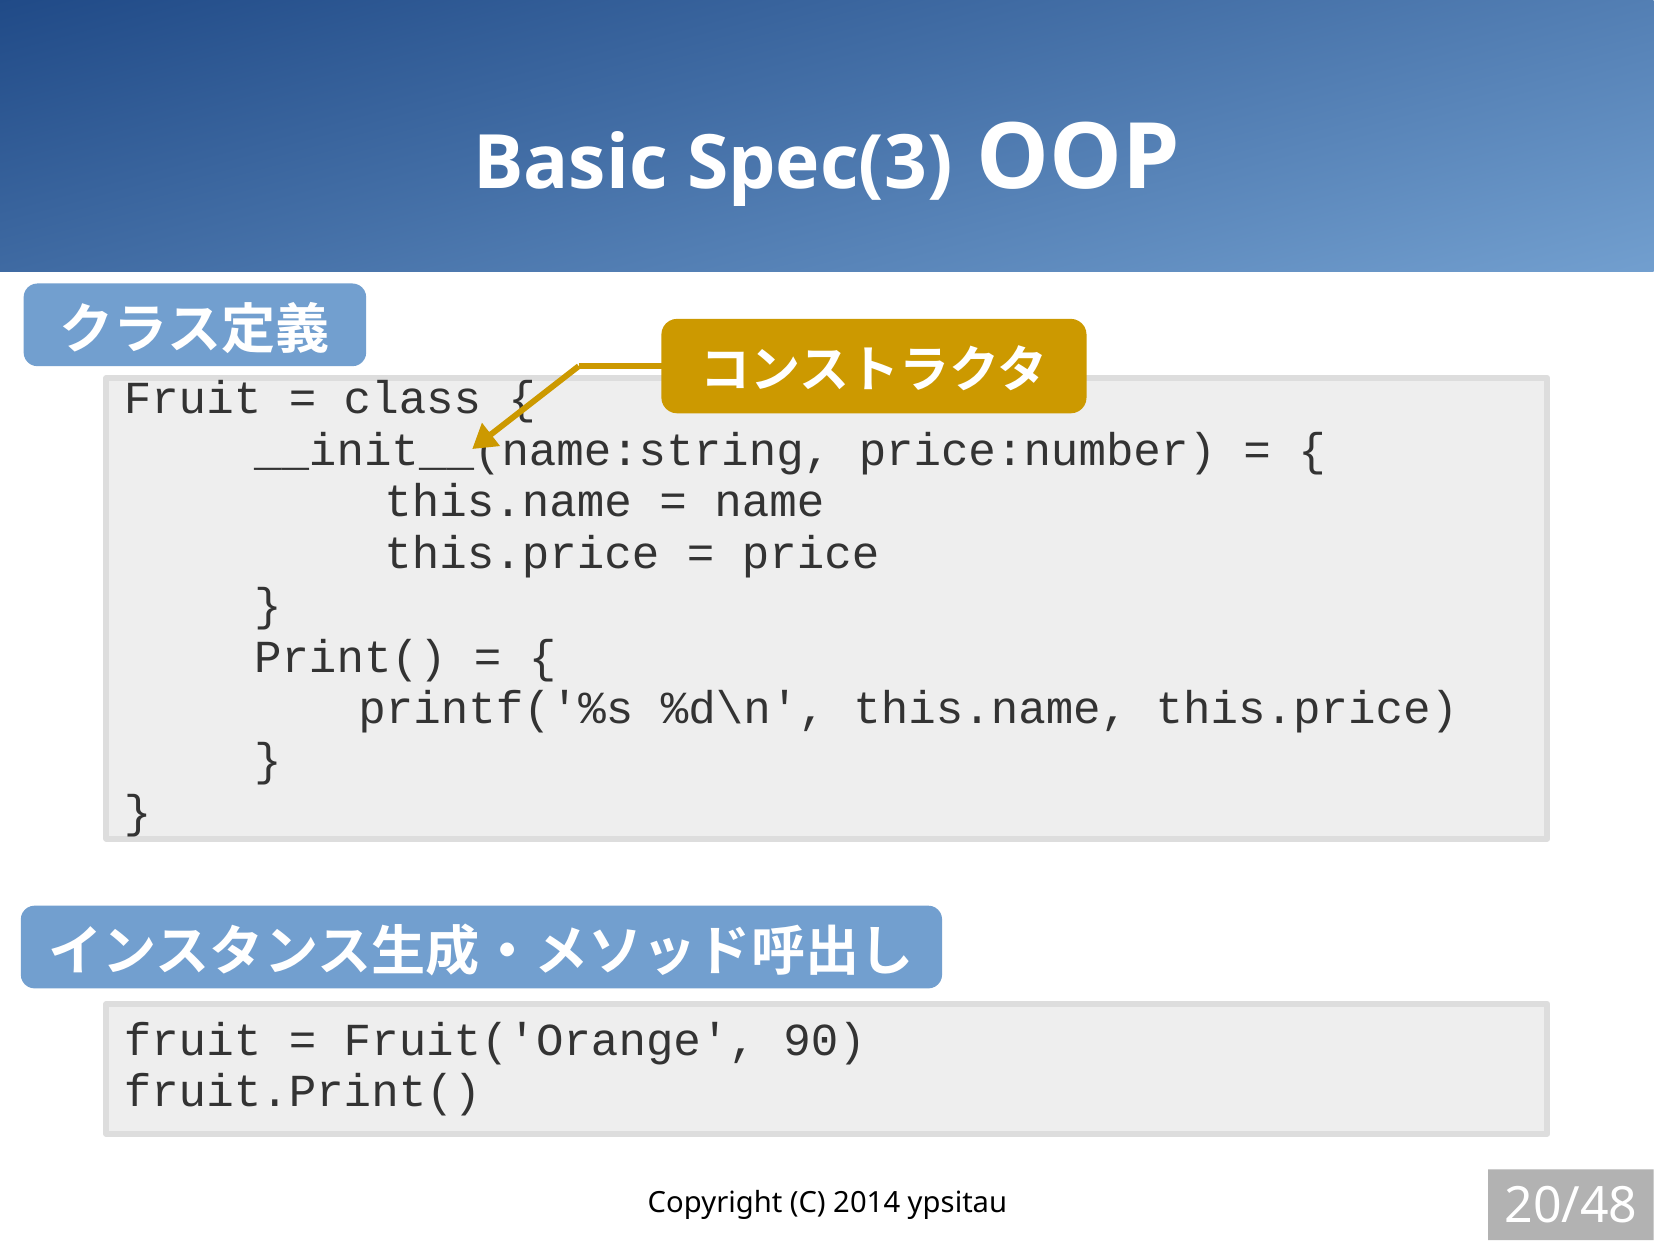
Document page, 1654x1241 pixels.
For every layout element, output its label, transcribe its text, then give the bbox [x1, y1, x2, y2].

text_box fruit = Fruit('Orange', 90) fruit.Print() [106, 1003, 1548, 1134]
text_box クラス定義 [23, 283, 367, 367]
text_box インスタンス生成・メソッド呼出し [20, 905, 943, 989]
text_box コンストラクタ [661, 318, 1087, 414]
text_box Fruit = class { __init__(name:string, price:number) = { this.name = name this.price = price } Print() = { printf('%s %d\n', this.name, this.price) } } [106, 377, 1548, 839]
title Basic Spec(3) OOP [82, 49, 1571, 257]
